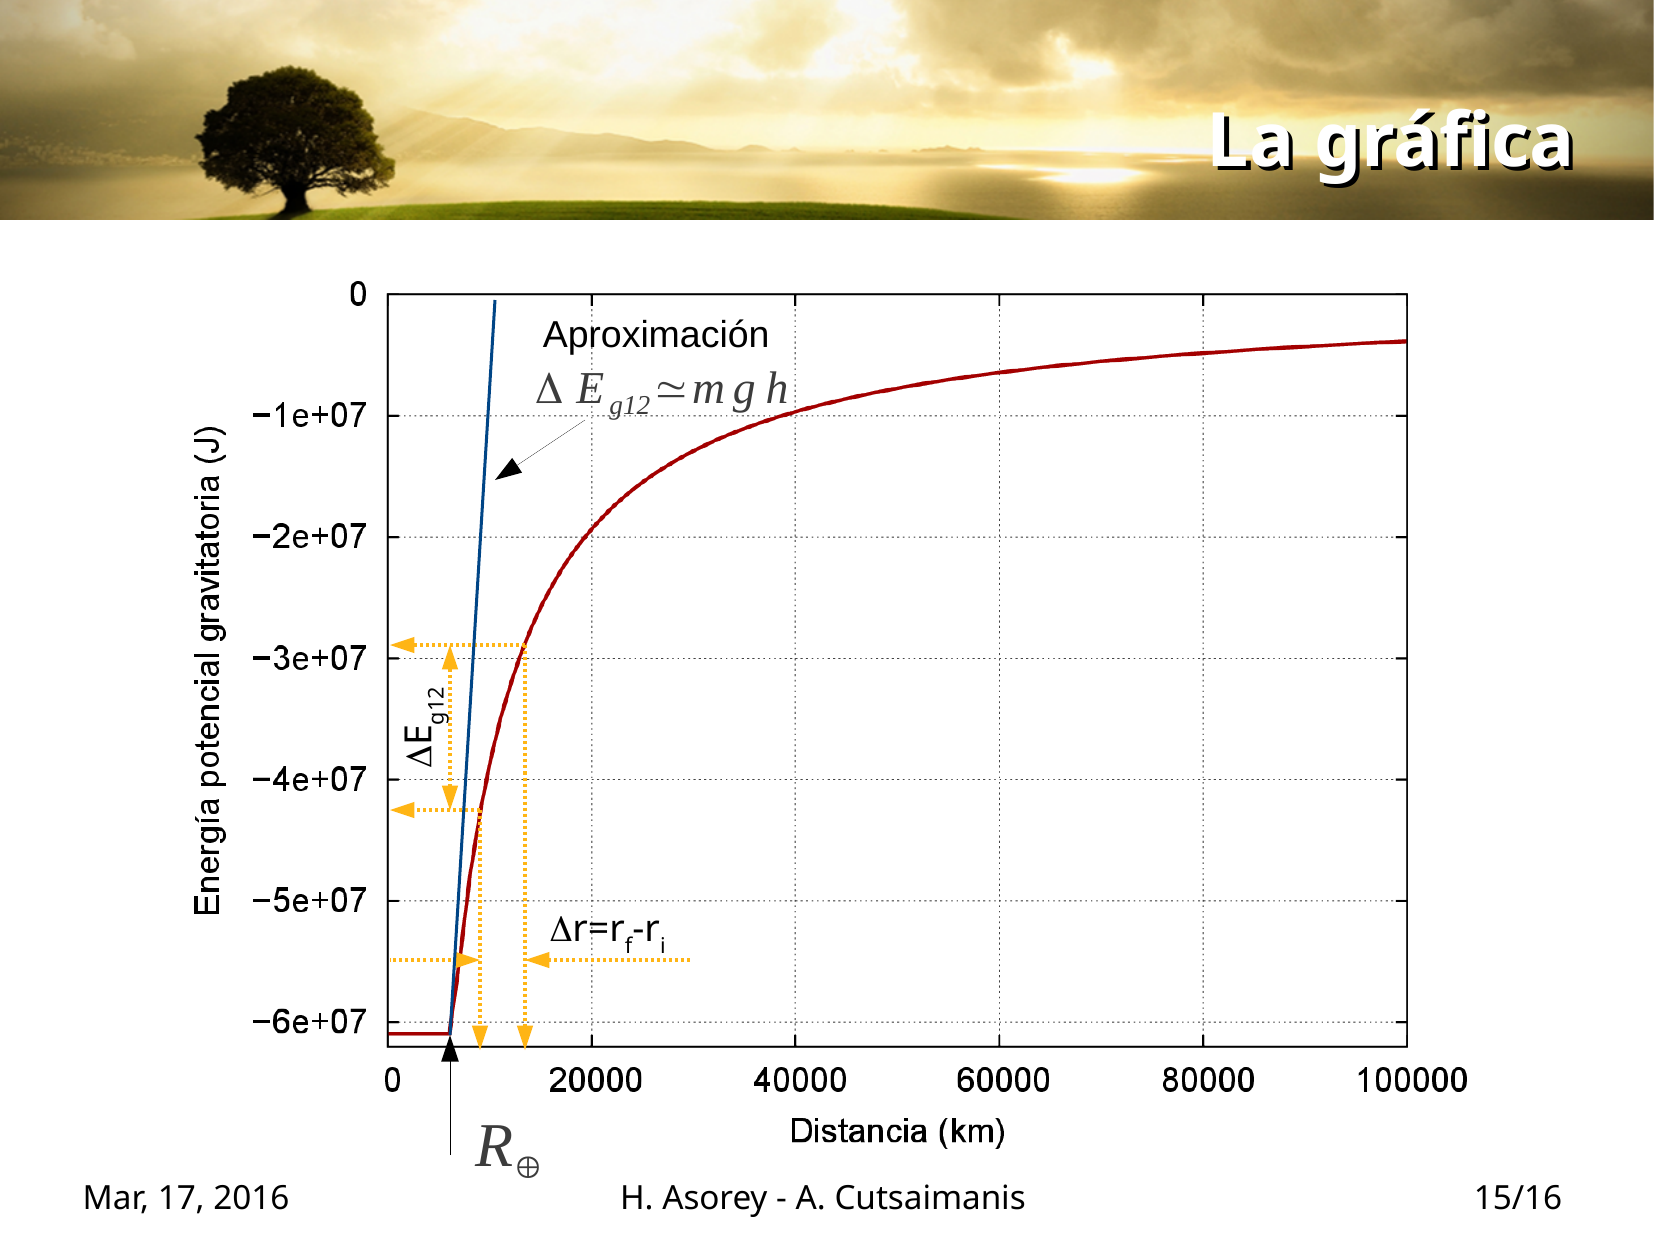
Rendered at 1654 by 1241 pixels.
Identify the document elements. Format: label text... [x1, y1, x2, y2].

chart [465, 1110, 549, 1180]
title La gráfica [86, 49, 1576, 226]
chart [528, 362, 796, 421]
text_box Aproximación [528, 305, 785, 362]
picture [180, 253, 1468, 1156]
picture [0, 0, 1654, 220]
